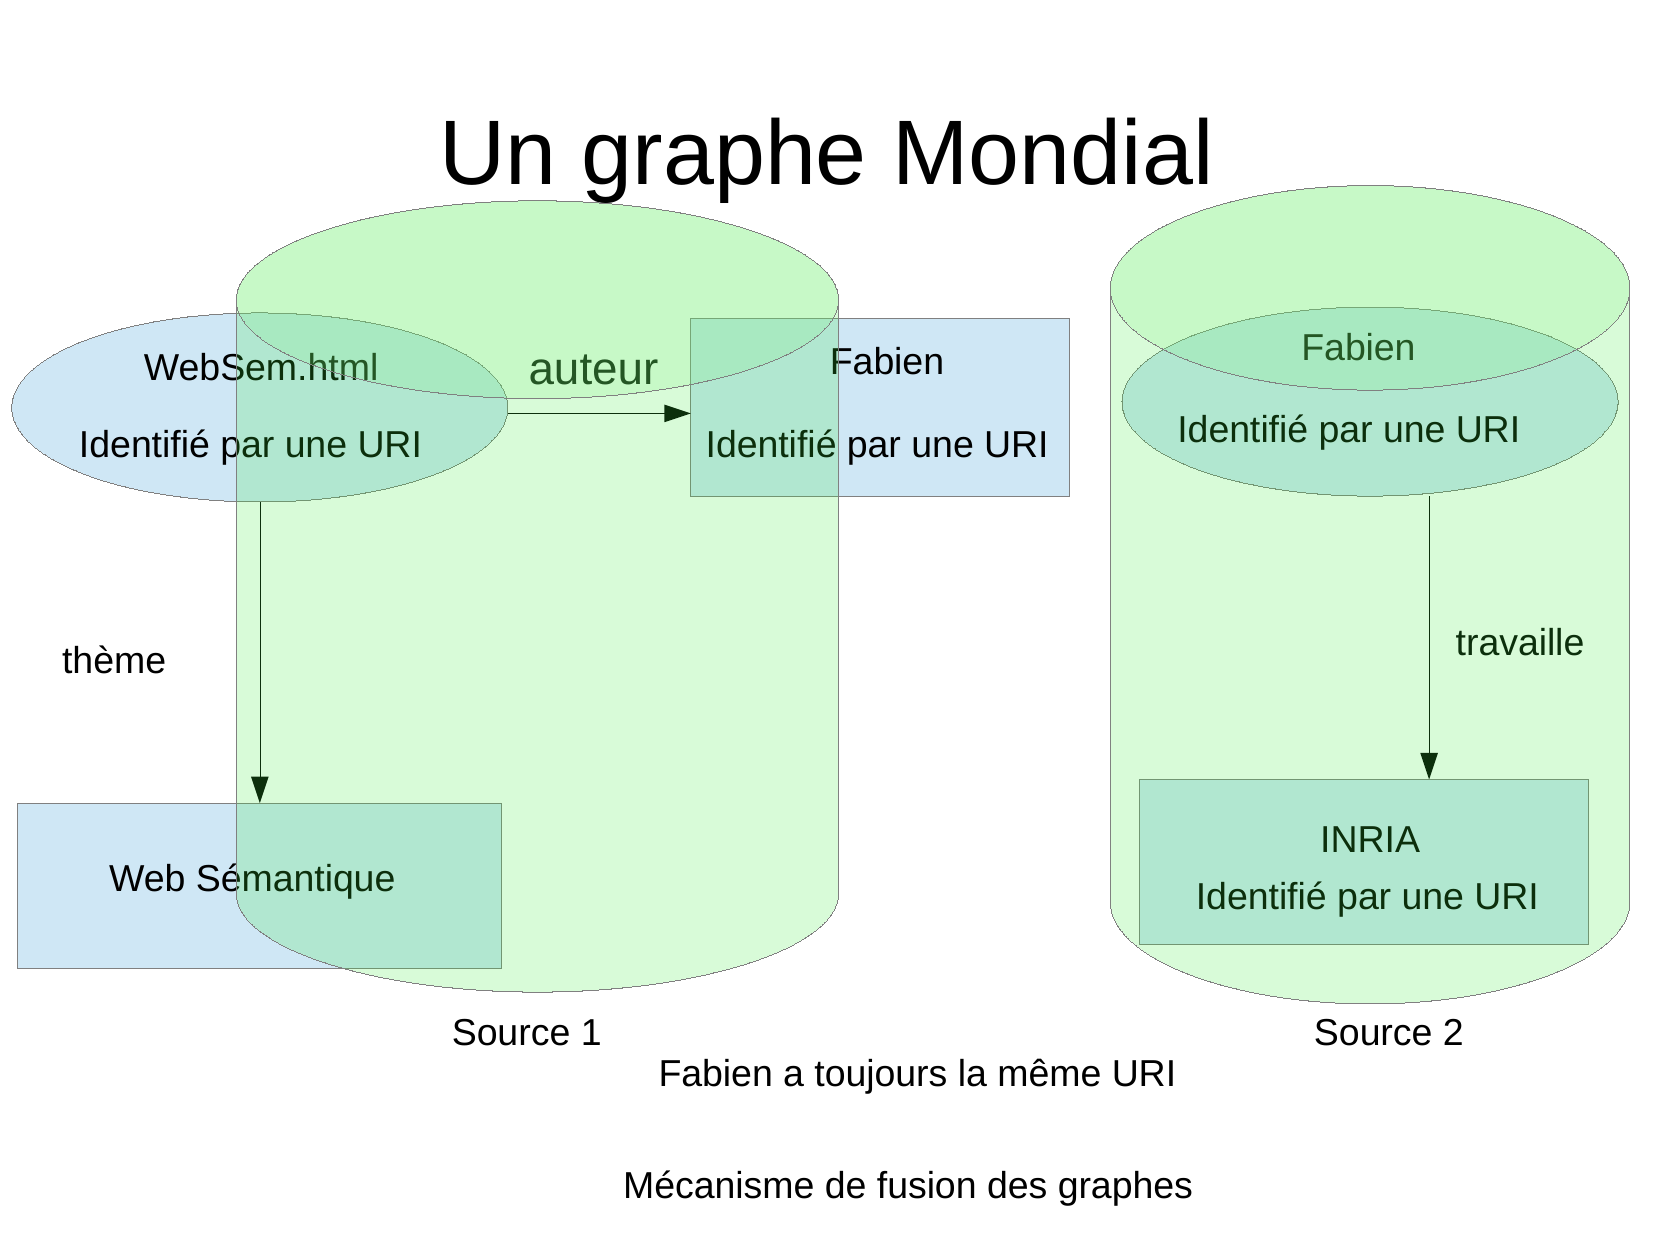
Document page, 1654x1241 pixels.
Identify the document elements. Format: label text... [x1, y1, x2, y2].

text_box Fabien [839, 332, 959, 390]
text_box Fabien a toujours la même URI [643, 1045, 1192, 1103]
text_box Source 2 [1299, 1003, 1479, 1061]
text_box Identifié par une URI [64, 415, 236, 473]
text_box Web Sémantique [94, 850, 239, 908]
text_box WebSem.html [129, 338, 236, 396]
text_box Mécanisme de fusion des graphes [608, 1157, 1208, 1215]
text_box [11, 306, 1070, 993]
text_box Identifié par une URI [839, 415, 1064, 473]
text_box thème [47, 631, 181, 689]
text_box [1110, 296, 1630, 1003]
text_box Source 1 [437, 1003, 617, 1061]
title Un graphe Mondial [82, 49, 1571, 257]
